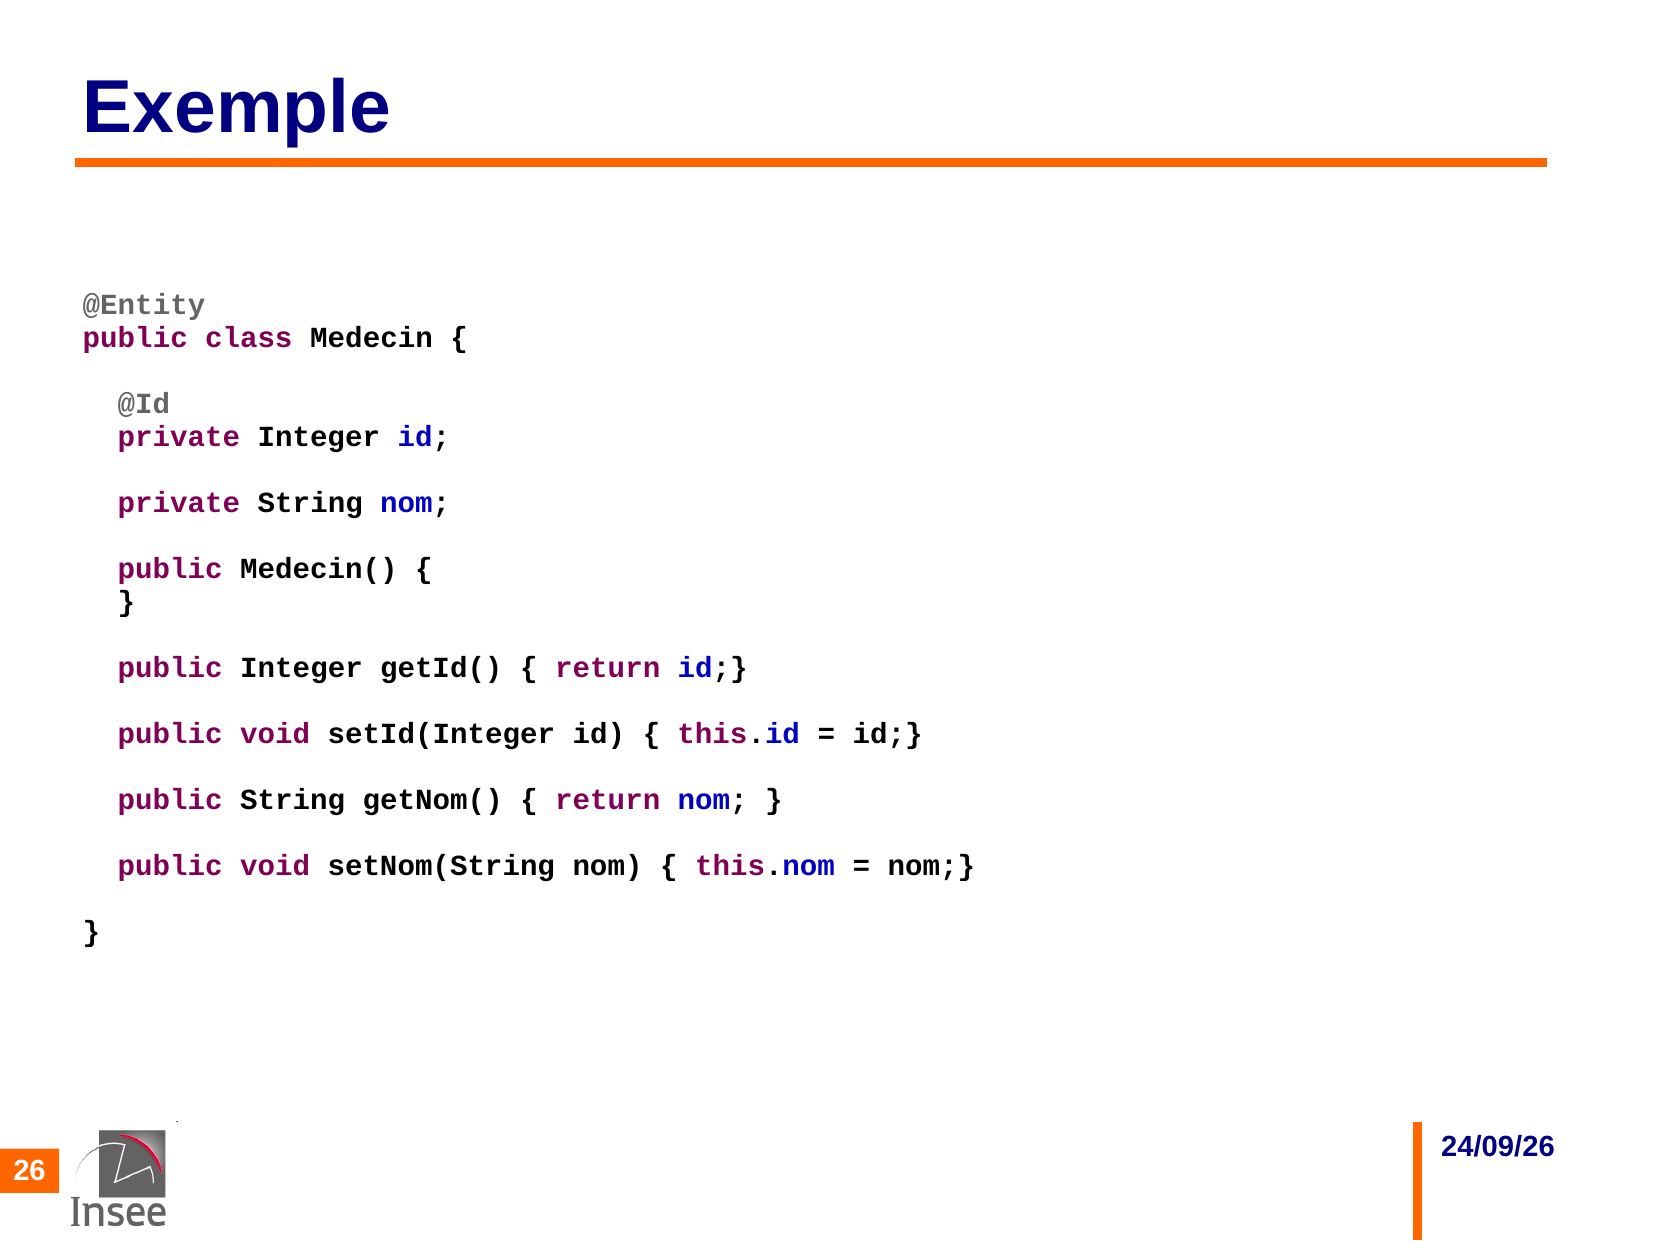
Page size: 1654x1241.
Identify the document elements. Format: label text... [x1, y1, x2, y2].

list @Entity public class Medecin { @Id private Integer id; private String nom; public Medecin() { } public Integer getId() { return id;} public void setId(Integer id) { this.id = id;} public String getNom() { return nom; } public void setNom(String nom) { this.nom = nom;} } [82, 290, 1571, 1010]
title Exemple [82, 49, 1619, 163]
picture [62, 1121, 178, 1241]
